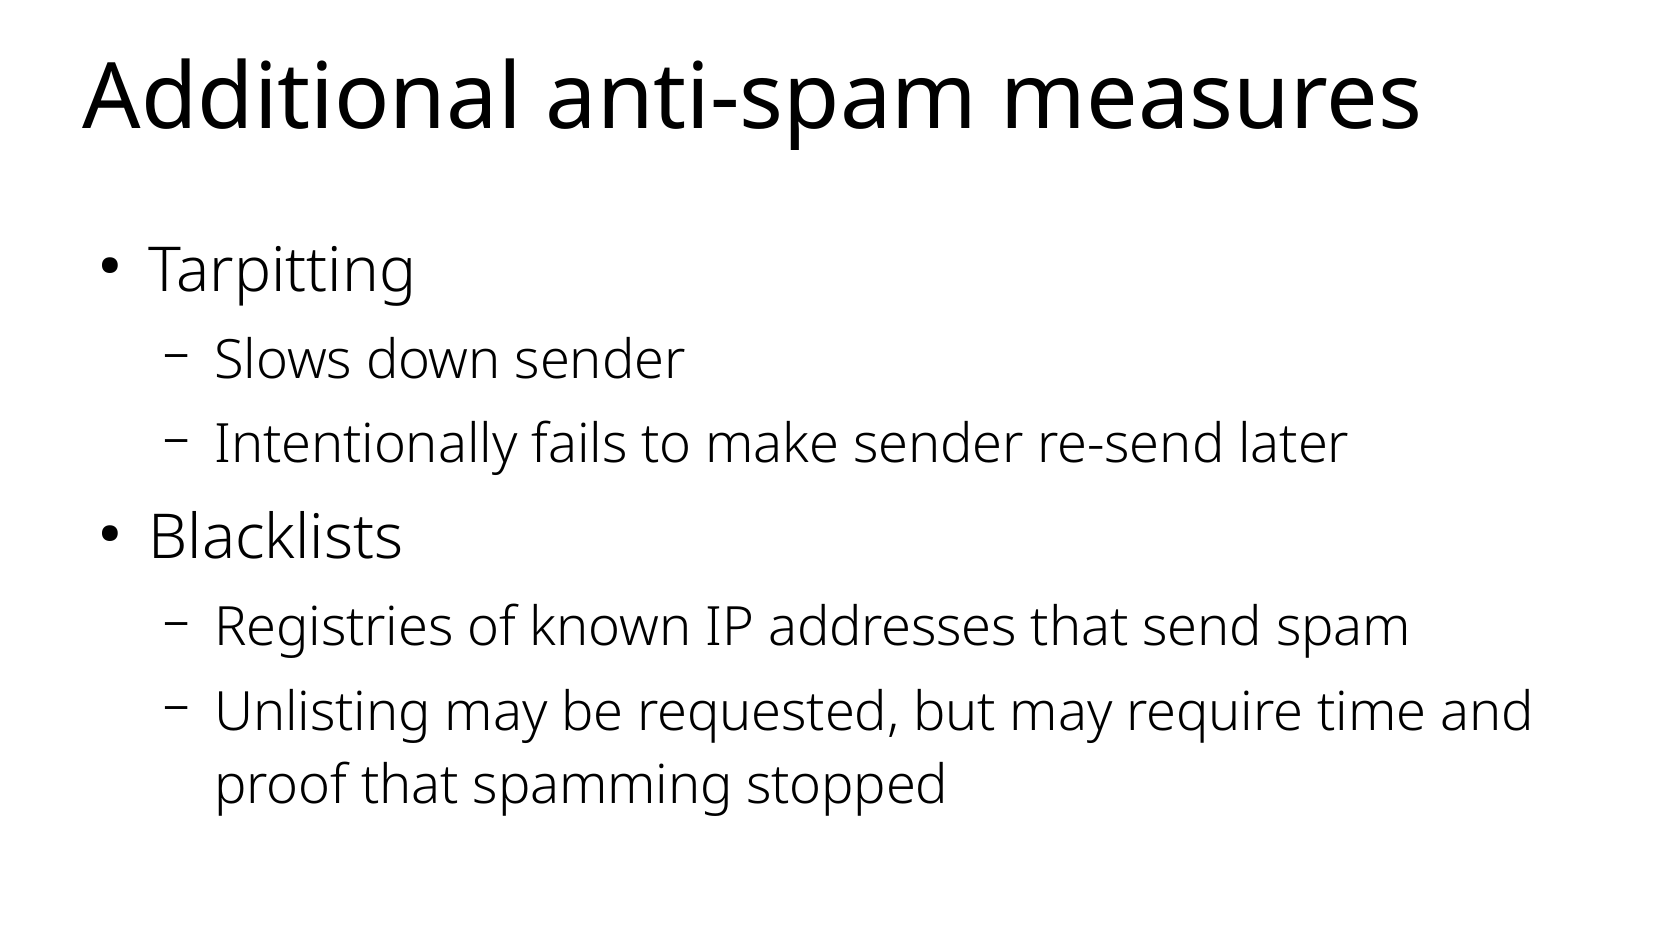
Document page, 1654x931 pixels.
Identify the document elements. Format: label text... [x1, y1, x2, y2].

title Additional anti-spam measures [82, 37, 1571, 150]
list Tarpitting Slows down sender Intentionally fails to make sender re-send later Blacklists Registries of known IP addresses that send spam Unlisting may be requested, but may require time and proof that spamming stopped [82, 224, 1571, 825]
